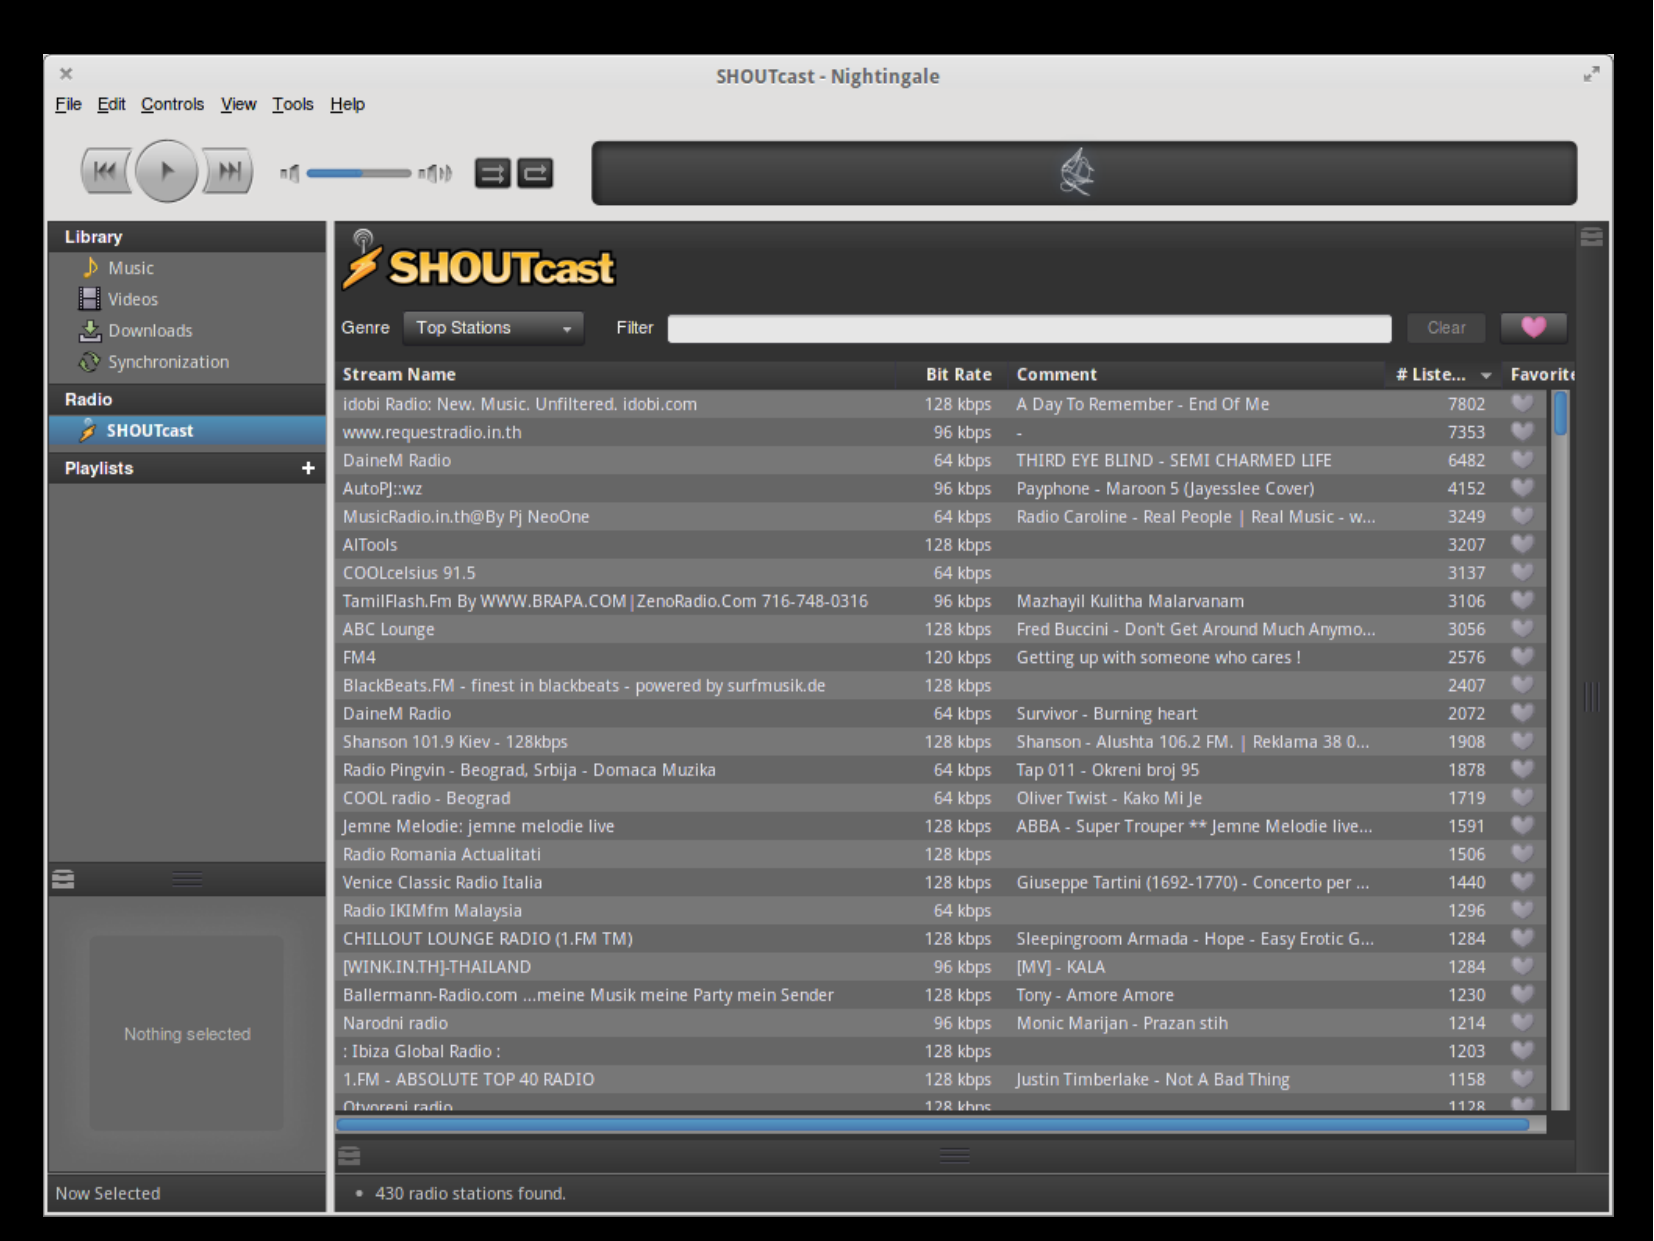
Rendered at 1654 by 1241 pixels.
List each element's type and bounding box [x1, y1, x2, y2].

picture [43, 54, 1614, 1217]
